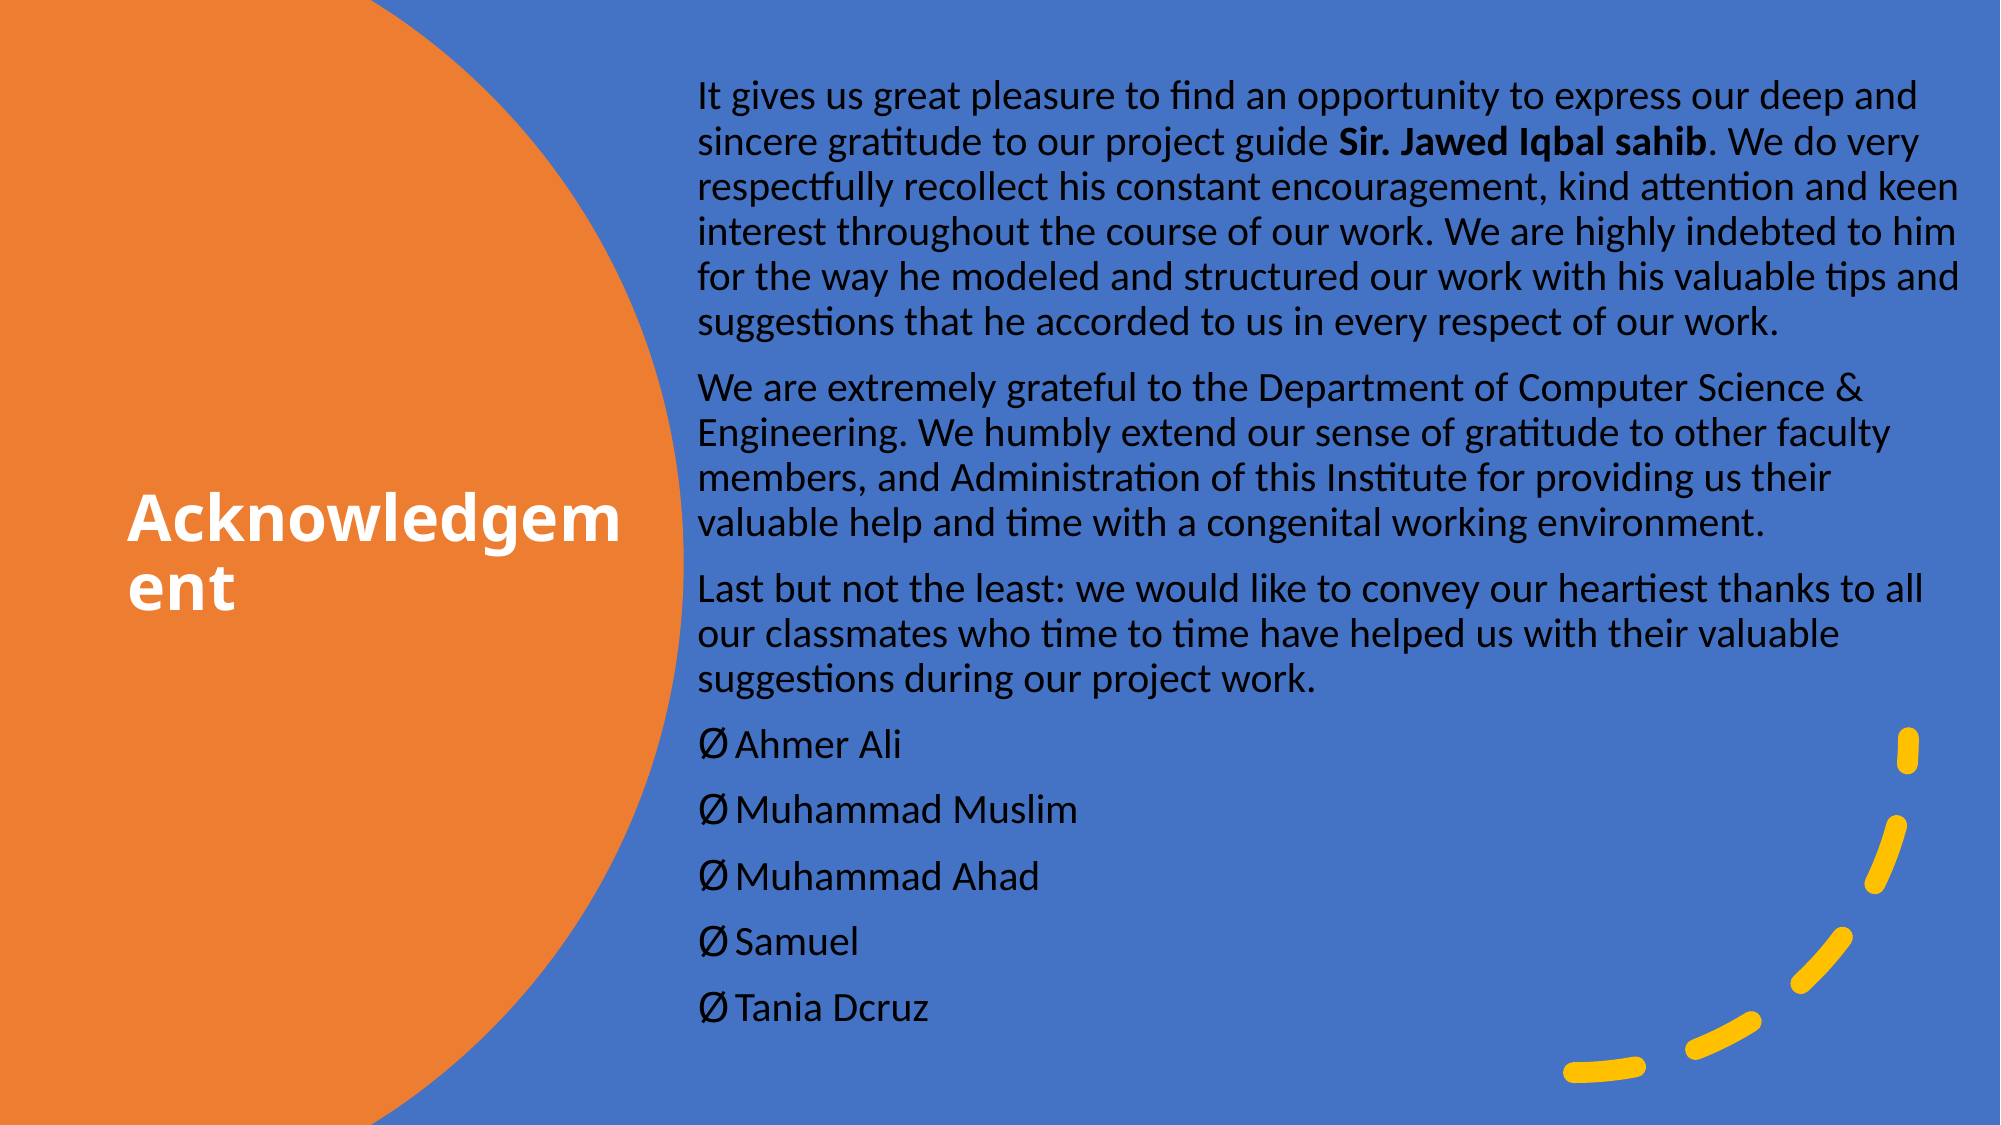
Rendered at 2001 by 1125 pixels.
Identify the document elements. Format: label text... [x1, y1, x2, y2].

text_box [0, 0, 2000, 1125]
title Acknowledgement [112, 189, 638, 922]
list It gives us great pleasure to find an opportunity to express our deep and sincere gratitude to our project guide Sir. Jawed Iqbal sahib. We do very respectfully recollect his constant encouragement, kind attention and keen interest throughout the course of our work. We are highly indebted to him for the way he modeled and structured our work with his valuable tips and suggestions that he accorded to us in every respect of our work. We are extremely grateful to the Department of Computer Science & Engineering. We humbly extend our sense of gratitude to other faculty members, and Administration of this Institute for providing us their valuable help and time with a congenital working environment. Last but not the least: we would like to convey our heartiest thanks to all our classmates who time to time have helped us with their valuable suggestions during our project work. Ahmer Ali Muhammad Muslim Muhammad Ahad Samuel Tania Dcruz [682, 66, 2000, 1103]
